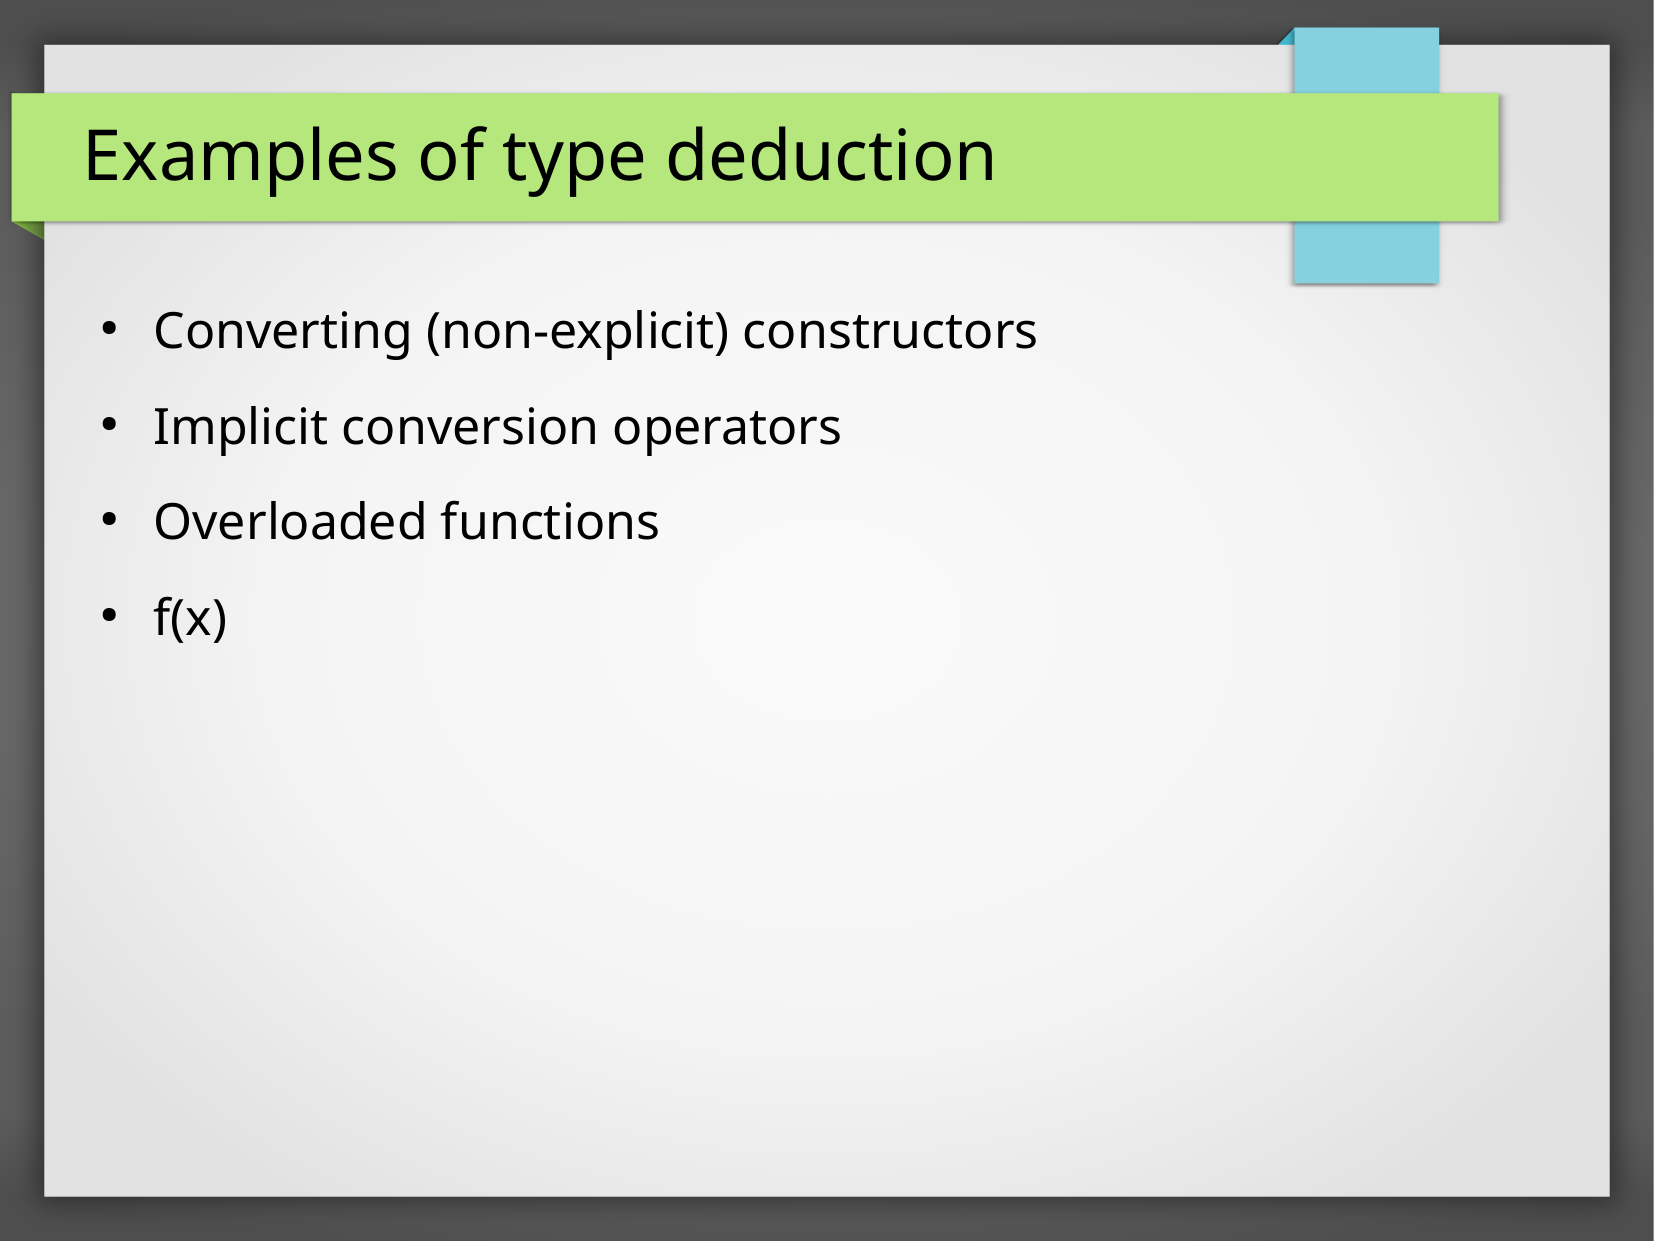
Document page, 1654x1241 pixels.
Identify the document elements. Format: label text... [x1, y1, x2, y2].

title Examples of type deduction [82, 94, 1264, 213]
list Converting (non-explicit) constructors Implicit conversion operators Overloaded functions f(x) [82, 295, 1571, 1015]
picture [0, 0, 1654, 1241]
